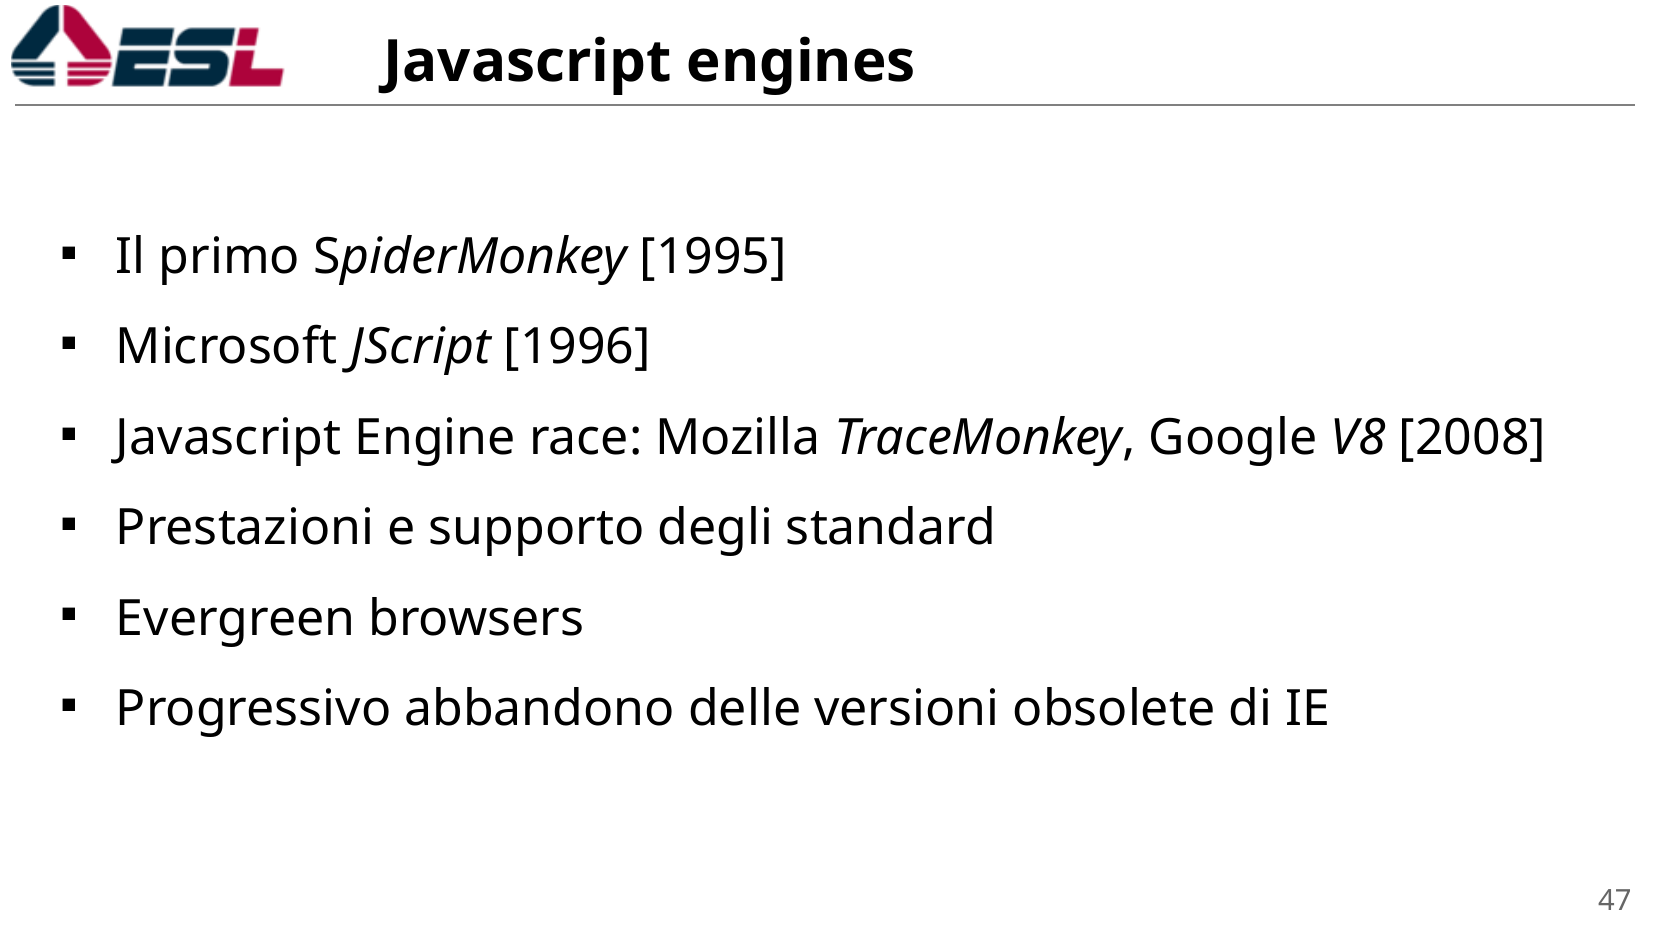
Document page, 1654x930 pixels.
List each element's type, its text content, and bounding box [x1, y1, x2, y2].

list Il primo SpiderMonkey [1995] Microsoft JScript [1996] Javascript Engine race: Mozilla TraceMonkey, Google V8 [2008] Prestazioni e supporto degli standard Evergreen browsers Progressivo abbandono delle versioni obsolete di IE [45, 134, 1606, 826]
picture [11, 5, 288, 90]
title Javascript engines [335, 0, 1653, 103]
